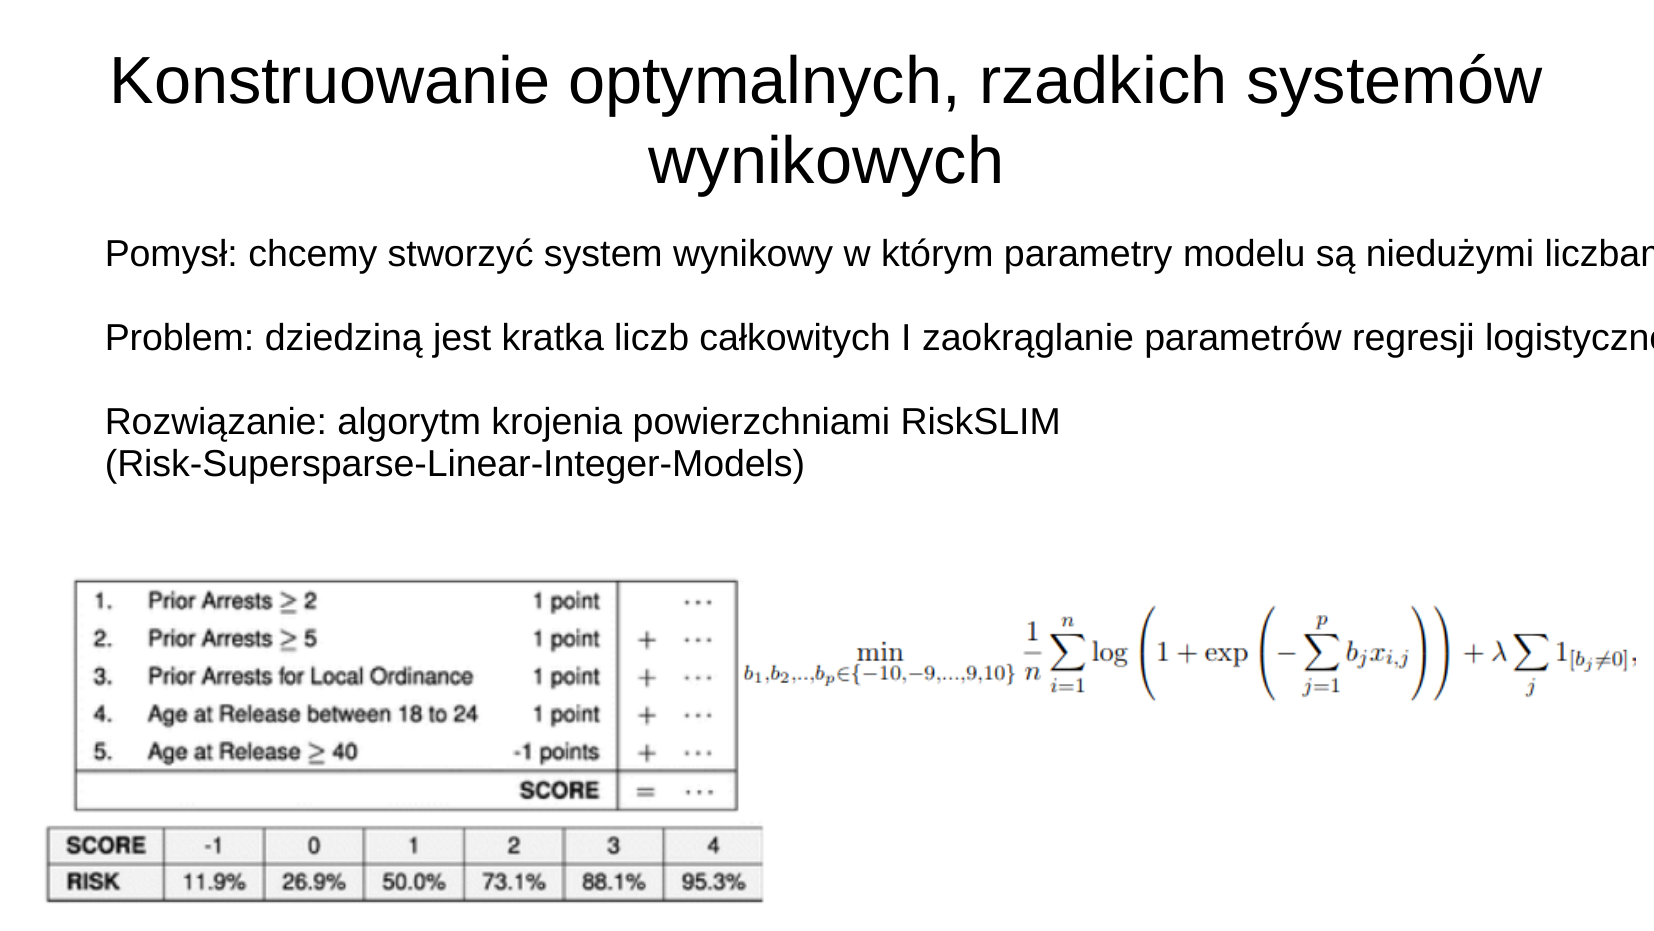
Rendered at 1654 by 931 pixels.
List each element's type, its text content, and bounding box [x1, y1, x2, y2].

picture [5, 555, 1636, 926]
text_box Pomysł: chcemy stworzyć system wynikowy w którym parametry modelu są niedużymi liczbami całkowitymi Problem: dziedziną jest kratka liczb całkowitych I zaokrąglanie parametrów regresji logistycznej nie działa Rozwiązanie: algorytm krojenia powierzchniami RiskSLIM (Risk-Supersparse-Linear-Integer-Models) [90, 225, 1516, 606]
title Konstruowanie optymalnych, rzadkich systemów wynikowych [82, 37, 1571, 193]
